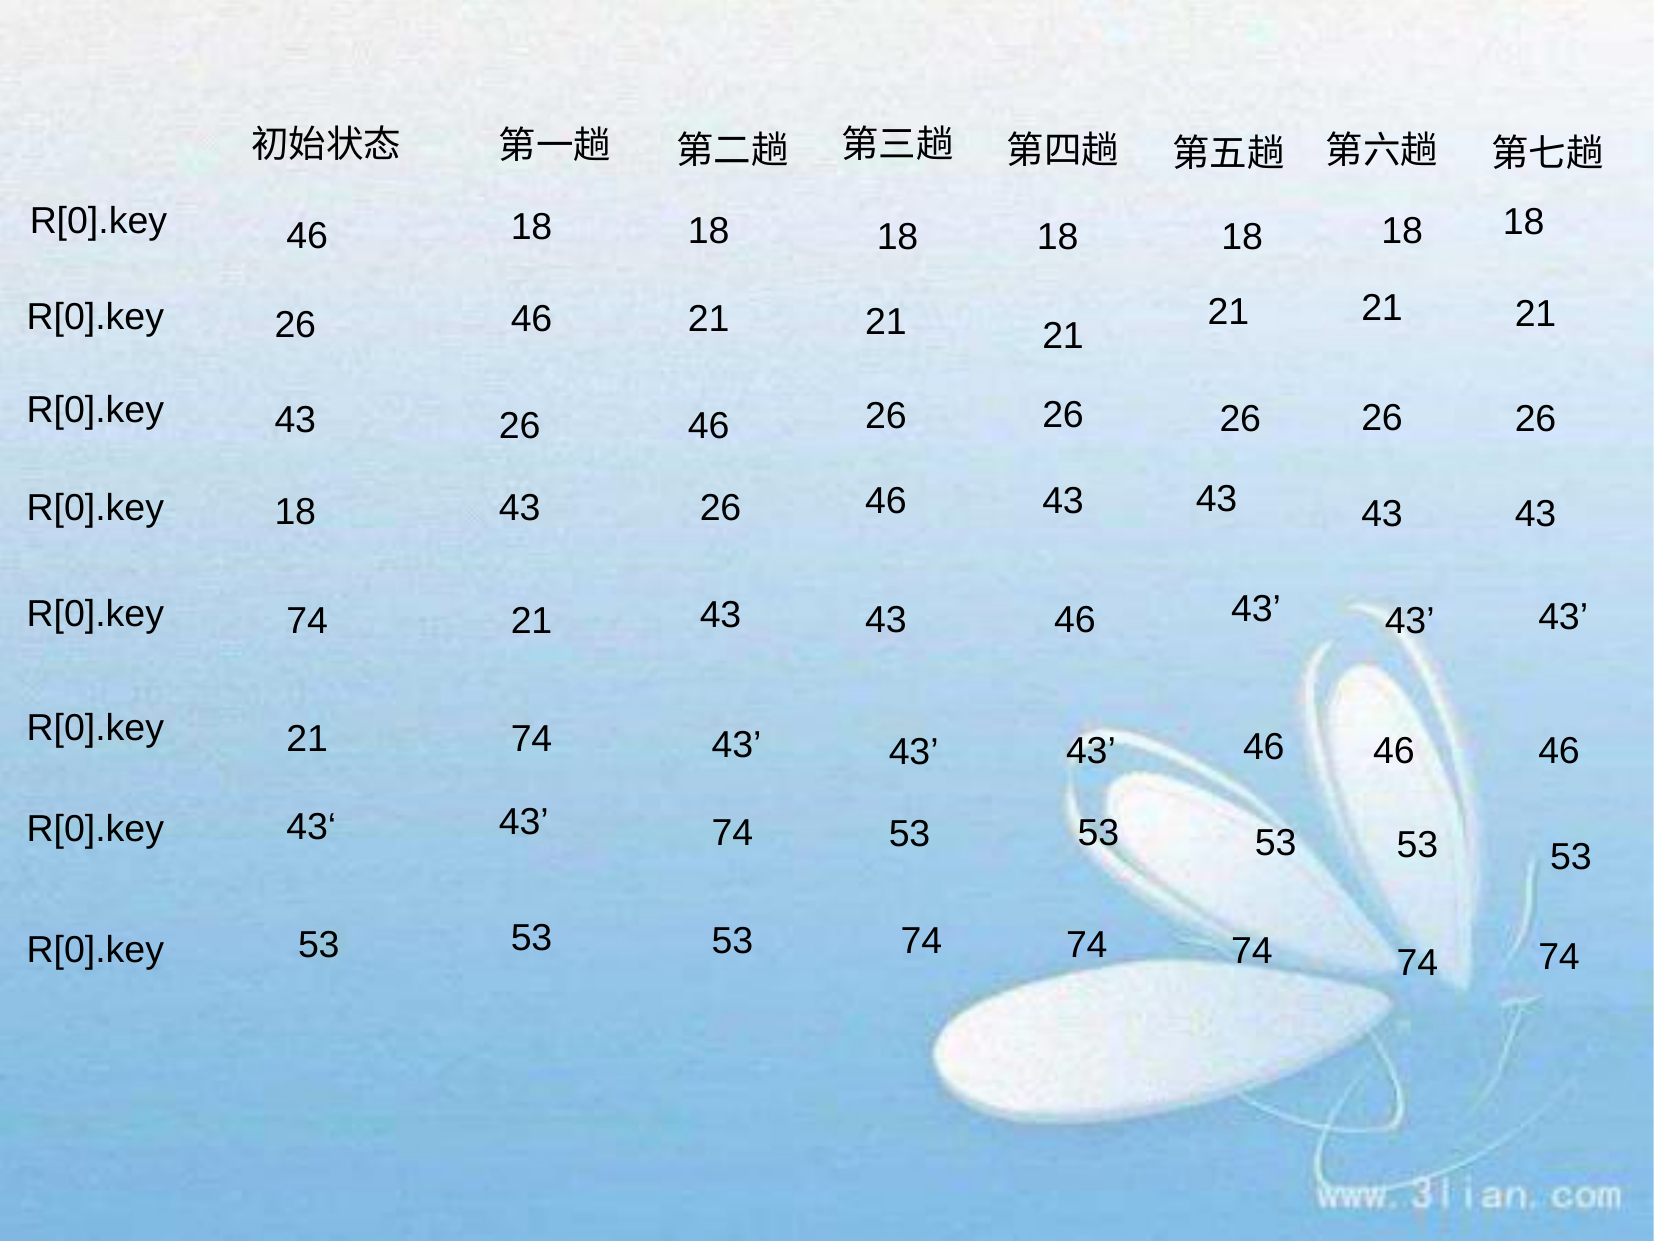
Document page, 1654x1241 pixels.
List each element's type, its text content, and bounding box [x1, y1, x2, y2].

text_box 第一趟 [484, 106, 650, 178]
text_box 43’ [1523, 588, 1607, 646]
text_box 21 [271, 709, 367, 767]
text_box 46 [1523, 721, 1630, 779]
text_box 46 [673, 396, 768, 454]
text_box 46 [271, 200, 367, 271]
text_box 18 [259, 482, 332, 540]
text_box 初始状态 [236, 94, 426, 187]
text_box 26 [850, 387, 981, 445]
text_box 21 [1027, 307, 1111, 364]
text_box 26 [484, 396, 591, 454]
text_box R[0].key [11, 279, 201, 355]
text_box 26 [685, 479, 768, 537]
text_box 53 [1062, 804, 1158, 862]
text_box 74 [1381, 913, 1477, 1013]
text_box R[0].key [11, 359, 189, 458]
text_box R[0].key [11, 576, 201, 650]
text_box 26 [1027, 377, 1111, 452]
picture [0, 0, 1654, 1241]
text_box 46 [1039, 590, 1134, 648]
text_box 18 [673, 201, 780, 259]
text_box R[0].key [11, 907, 201, 993]
text_box 74 [1051, 916, 1158, 974]
text_box 53 [283, 916, 378, 974]
text_box 第四趟 [992, 106, 1157, 189]
text_box 53 [1381, 816, 1489, 873]
text_box 53 [1240, 803, 1335, 883]
text_box 21 [673, 290, 780, 348]
text_box 26 [1204, 389, 1312, 447]
text_box 46 [850, 460, 945, 540]
text_box 26 [1500, 389, 1595, 447]
text_box 18 [496, 177, 591, 276]
text_box 46 [1228, 696, 1323, 796]
text_box 26 [259, 296, 355, 354]
text_box 18 [1488, 192, 1642, 250]
text_box R[0].key [15, 191, 205, 249]
text_box 43‘ [271, 791, 355, 862]
text_box 第三趟 [826, 106, 992, 177]
text_box 18 [1022, 207, 1133, 265]
text_box 第二趟 [661, 106, 827, 189]
text_box 43’ [1216, 579, 1300, 637]
text_box 43 [1500, 485, 1583, 543]
text_box 43 [484, 479, 579, 537]
text_box 43 [259, 390, 343, 448]
text_box R[0].key [11, 458, 189, 558]
text_box 21 [1192, 281, 1288, 343]
text_box 43’ [484, 793, 591, 851]
text_box 74 [696, 804, 780, 862]
text_box 43 [1027, 472, 1111, 530]
text_box 43’ [1370, 591, 1453, 649]
text_box 46 [496, 290, 579, 348]
text_box R[0].key [11, 685, 201, 770]
text_box 46 [1358, 721, 1453, 779]
text_box 18 [1206, 207, 1293, 265]
text_box 74 [1216, 922, 1300, 980]
text_box 74 [496, 709, 603, 767]
text_box 43 [685, 585, 780, 643]
text_box 18 [1366, 201, 1453, 259]
text_box 26 [1346, 377, 1453, 457]
text_box 43’ [874, 722, 969, 780]
text_box 53 [696, 911, 792, 969]
text_box 21 [496, 591, 615, 649]
text_box 53 [1535, 827, 1630, 885]
text_box 43 [1346, 485, 1430, 543]
text_box 43 [850, 588, 945, 650]
text_box R[0].key [11, 793, 213, 863]
text_box 74 [1523, 907, 1642, 1007]
text_box 第七趟 [1476, 106, 1642, 193]
text_box 第六趟 [1311, 106, 1465, 189]
text_box 21 [1500, 284, 1583, 342]
text_box 53 [496, 909, 579, 967]
text_box 第五趟 [1157, 86, 1312, 213]
text_box 43’ [1051, 721, 1134, 779]
text_box 43 [1181, 448, 1276, 548]
text_box 74 [271, 591, 367, 649]
text_box 53 [874, 805, 957, 863]
text_box 43’ [696, 694, 792, 794]
text_box 21 [850, 292, 957, 350]
text_box 21 [1346, 278, 1430, 336]
text_box 18 [862, 207, 961, 265]
text_box 74 [885, 911, 969, 969]
